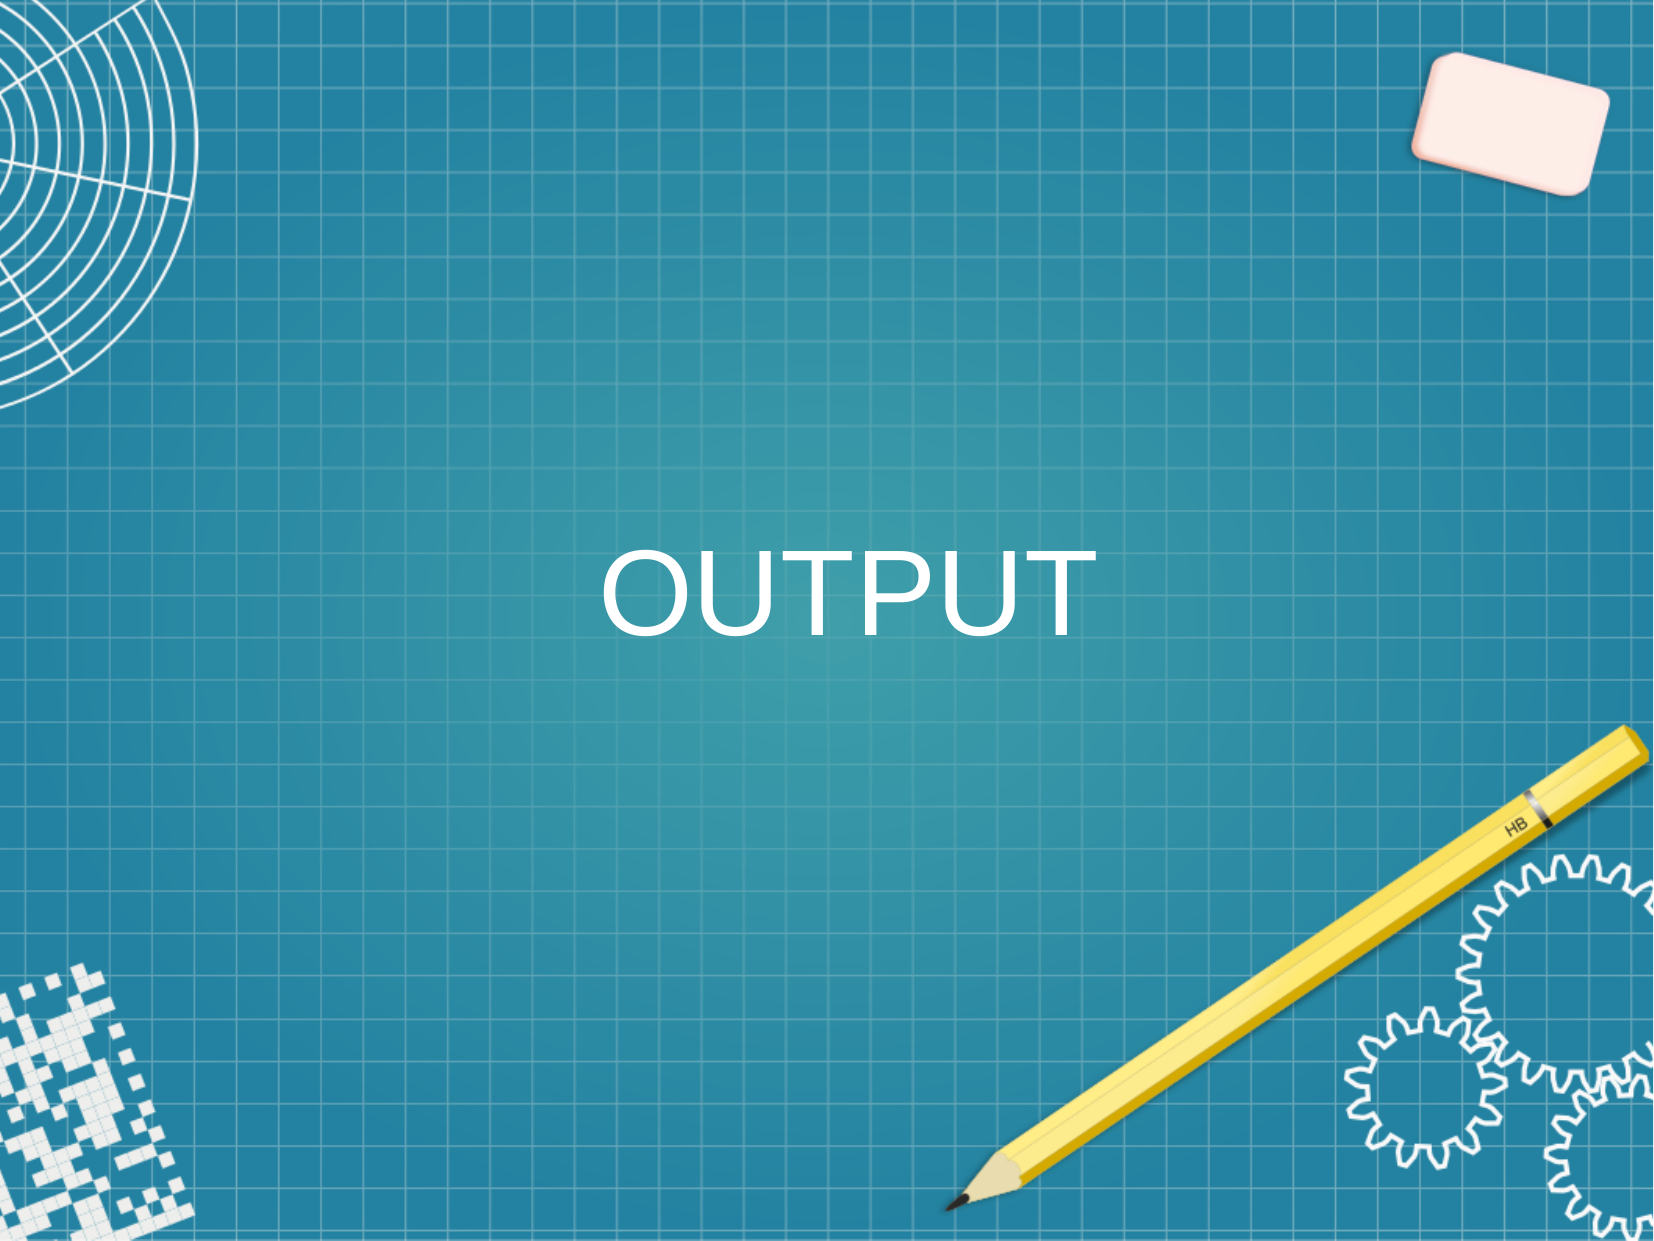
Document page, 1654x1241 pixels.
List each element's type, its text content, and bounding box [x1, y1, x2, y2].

title OUTPUT [45, 451, 1653, 736]
picture [0, 0, 1654, 1241]
